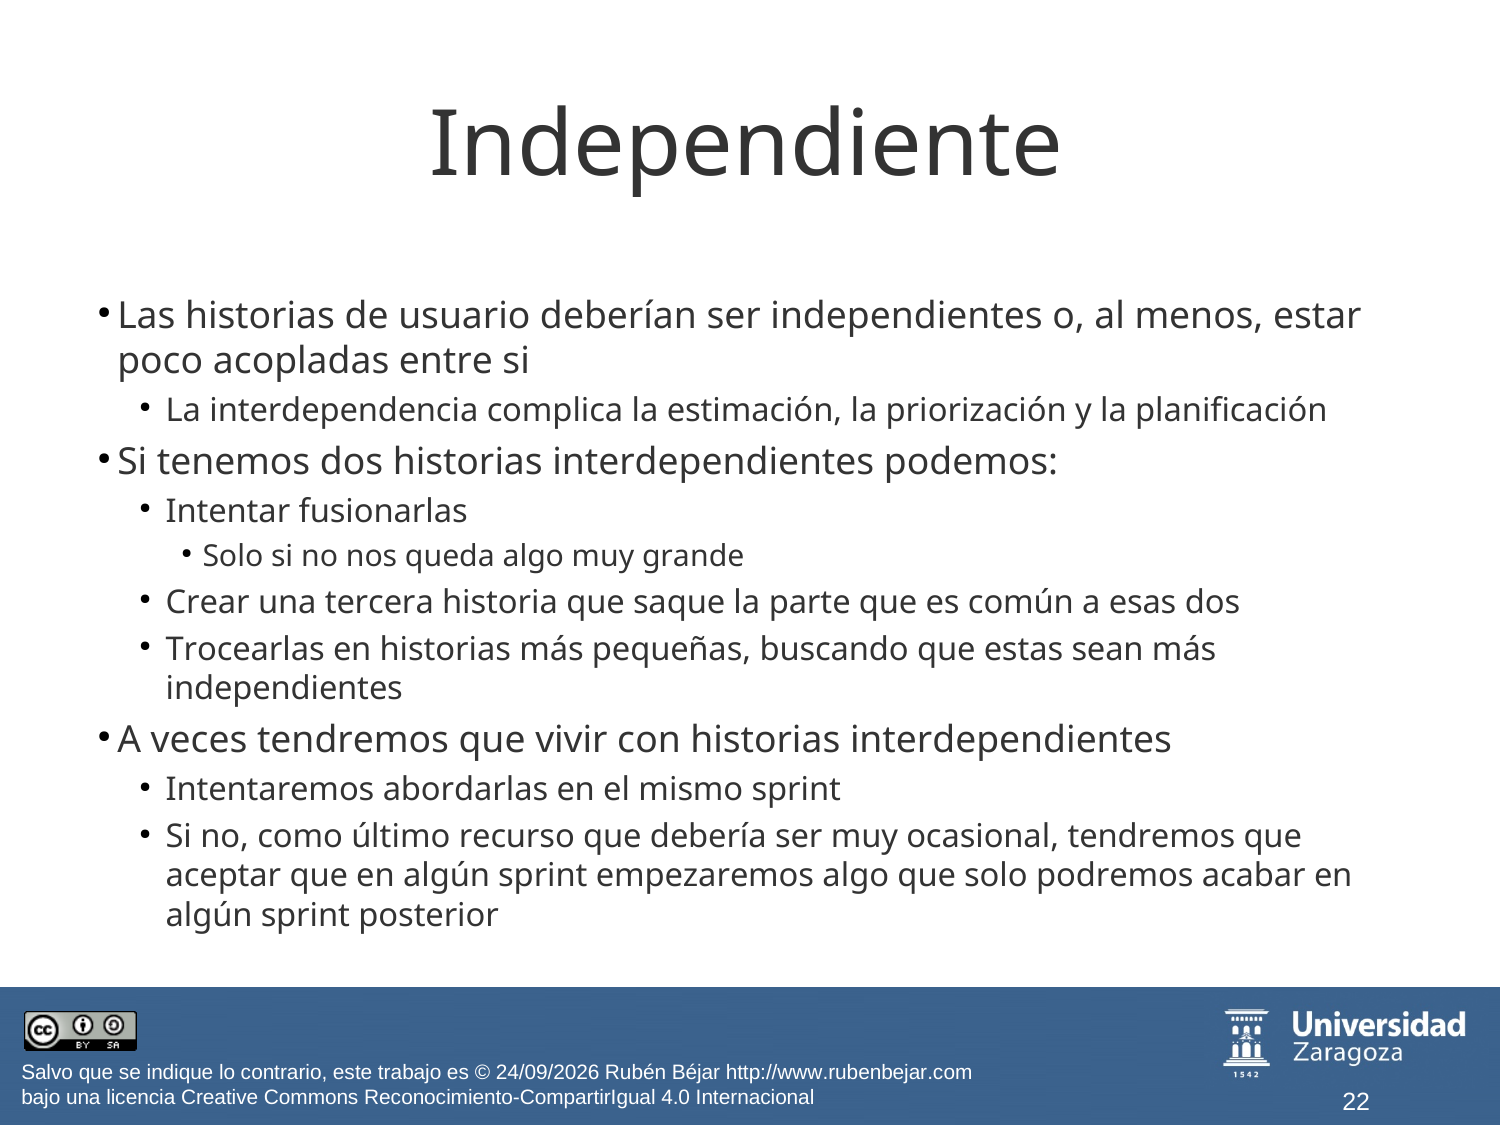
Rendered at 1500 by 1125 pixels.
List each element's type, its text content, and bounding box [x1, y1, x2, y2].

title Independiente [74, 21, 1420, 257]
picture [0, 987, 1500, 1125]
list Las historias de usuario deberían ser independientes o, al menos, estar poco acopladas entre si La interdependencia complica la estimación, la priorización y la planificación Si tenemos dos historias interdependientes podemos: Intentar fusionarlas Solo si no nos queda algo muy grande Crear una tercera historia que saque la parte que es común a esas dos Trocearlas en historias más pequeñas, buscando que estas sean más independientes A veces tendremos que vivir con historias interdependientes Intentaremos abordarlas en el mismo sprint Si no, como último recurso que debería ser muy ocasional, tendremos que aceptar que en algún sprint empezaremos algo que solo podremos acabar en algún sprint posterior [82, 283, 1418, 957]
